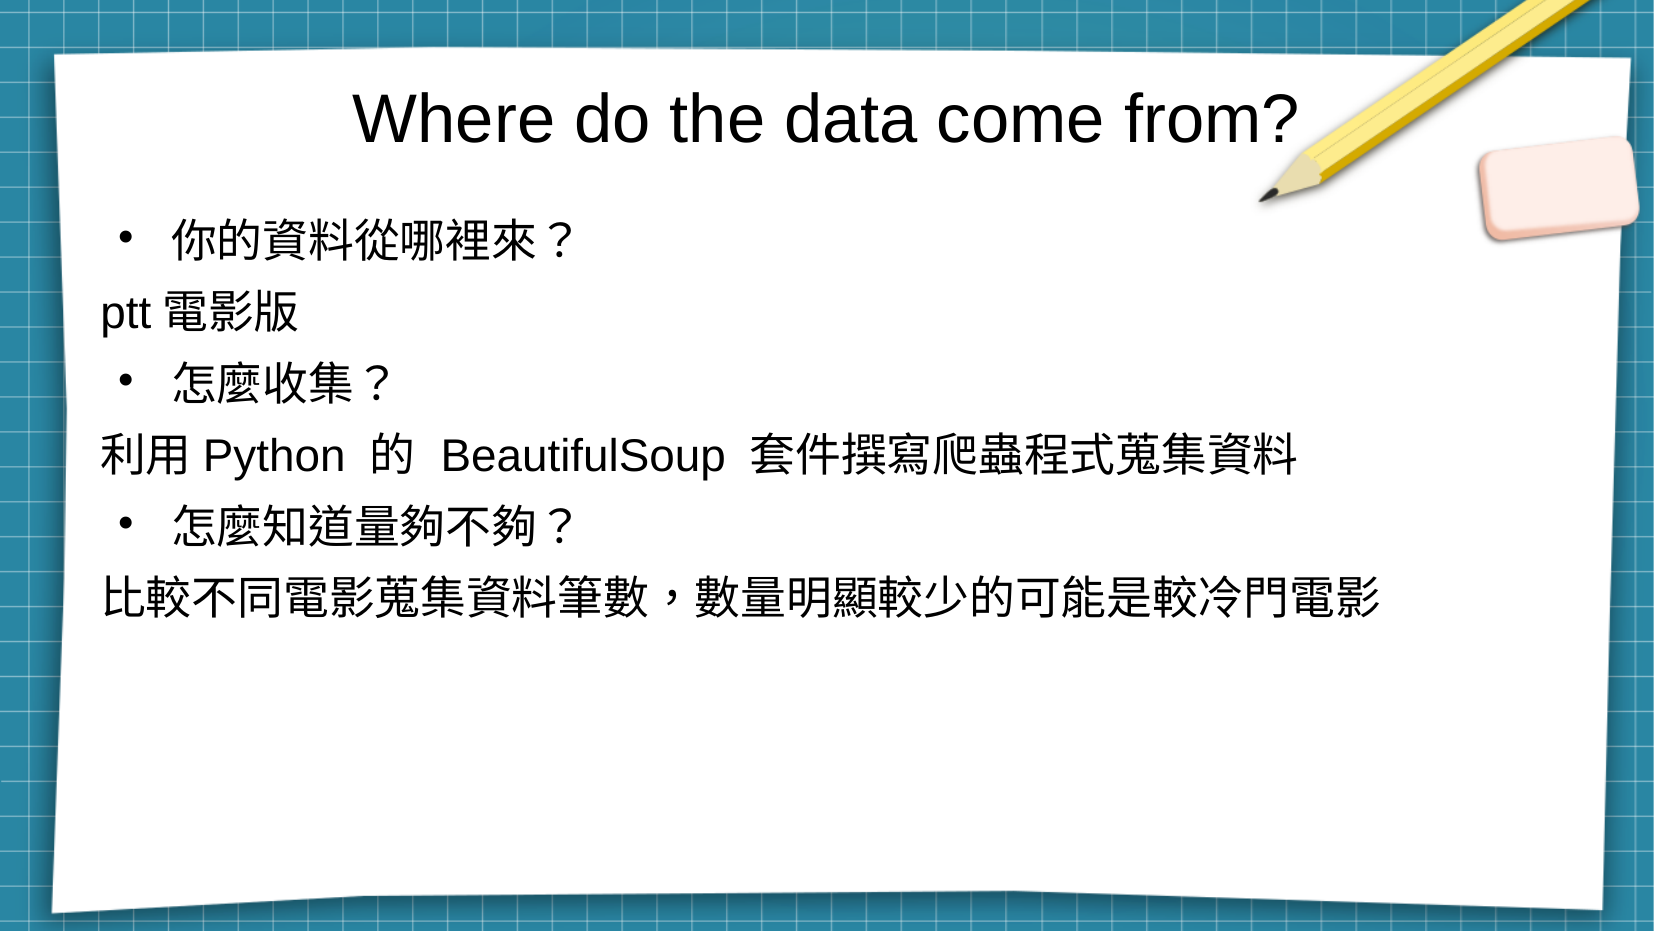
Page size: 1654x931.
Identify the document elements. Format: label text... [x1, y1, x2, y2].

text_box Where do the data come from? [82, 37, 1571, 193]
text_box 你的資料從哪裡來？ ptt電影版 怎麼收集？ 利用Python 的 BeautifulSoup 套件撰寫爬蟲程式蒐集資料 怎麼知道量夠不夠？ 比較不同電影蒐集資料筆數，數量明顯較少的可能是較冷門電影 [82, 217, 1571, 758]
